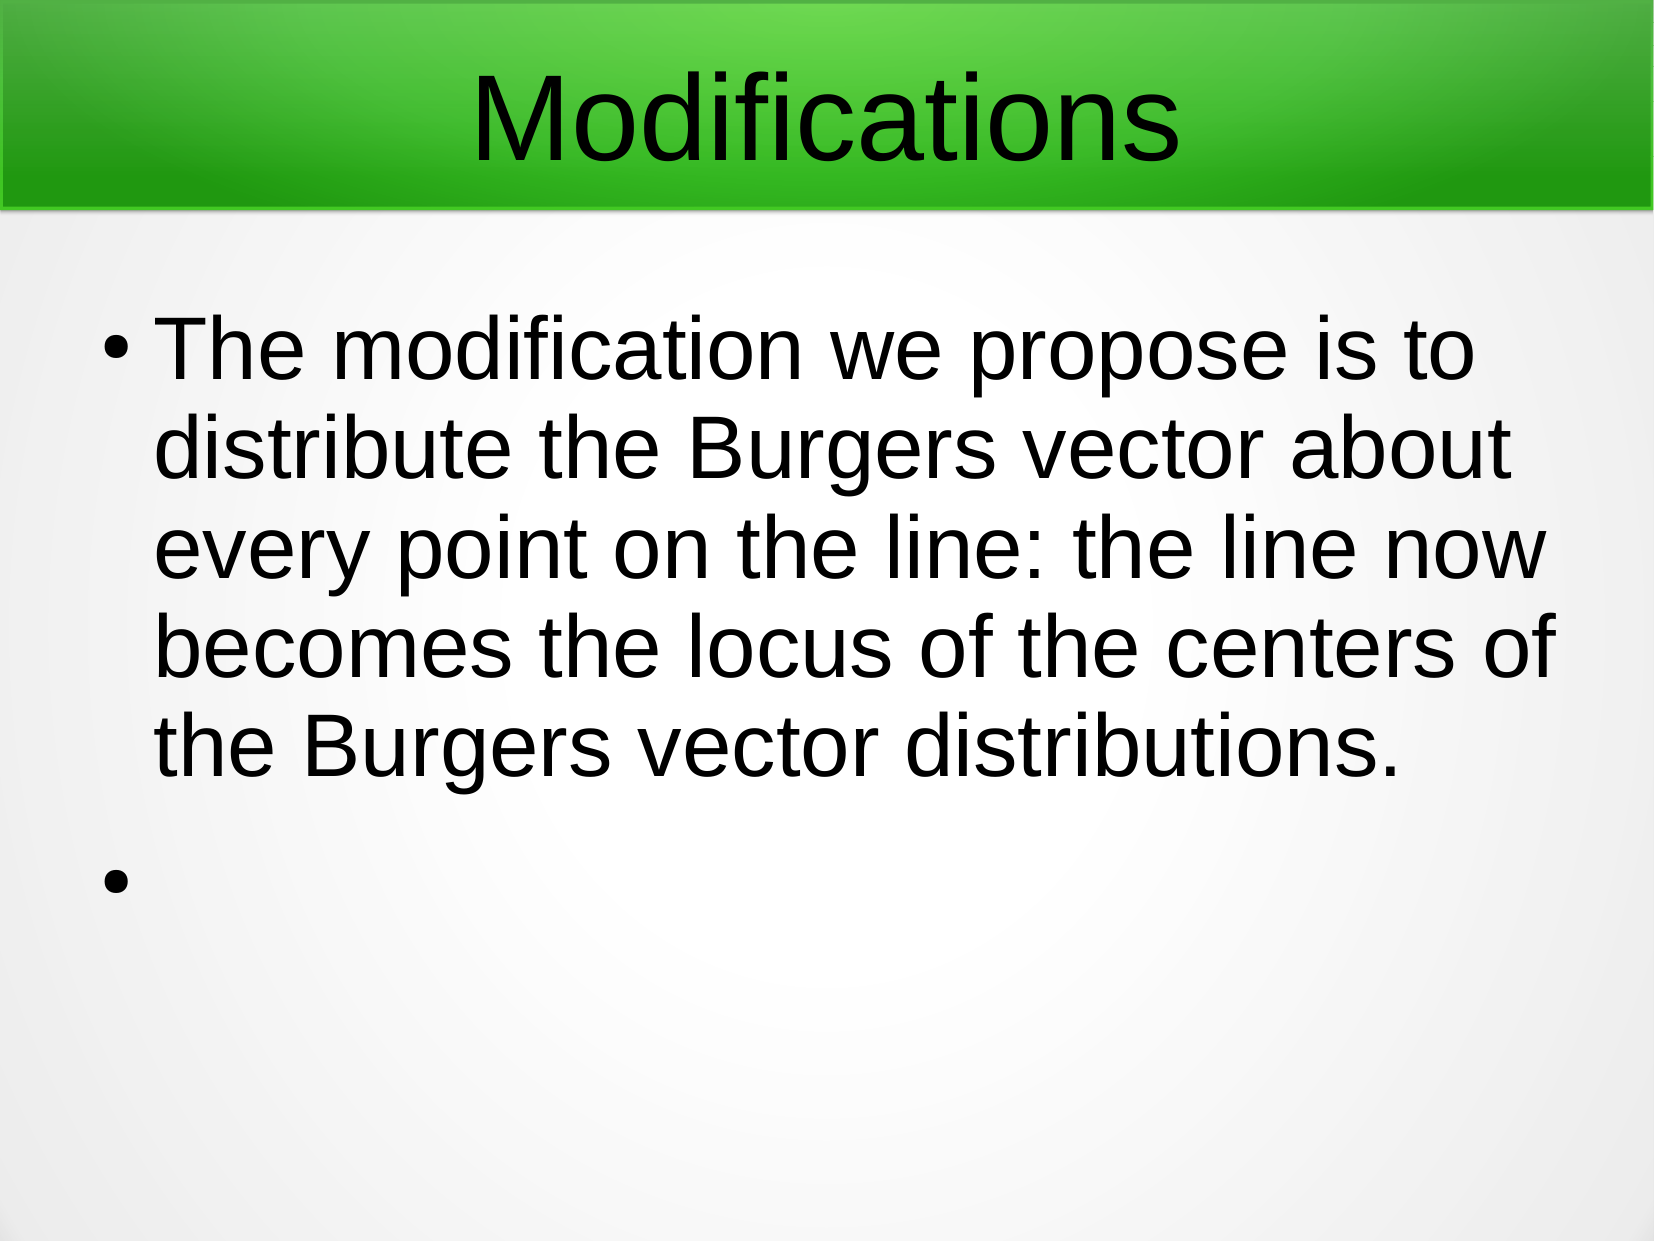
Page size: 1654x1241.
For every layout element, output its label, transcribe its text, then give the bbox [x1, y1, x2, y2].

title Modifications [82, 47, 1571, 189]
list The modification we propose is to distribute the Burgers vector about every point on the line: the line now becomes the locus of the centers of the Burgers vector distributions. [82, 299, 1571, 1019]
